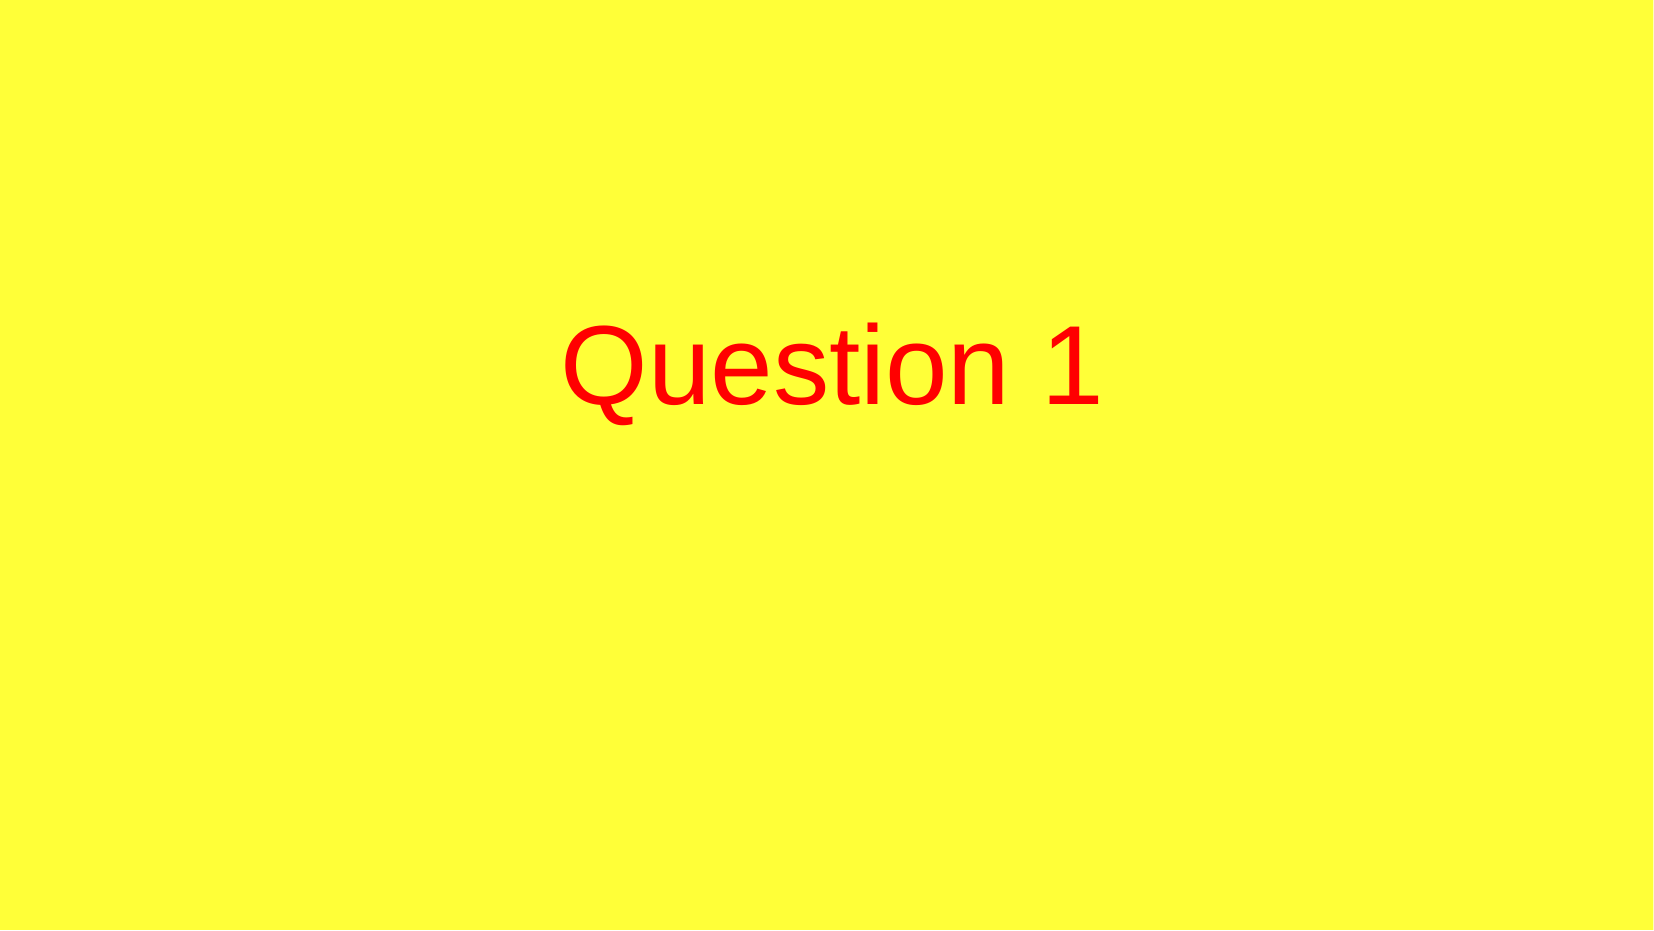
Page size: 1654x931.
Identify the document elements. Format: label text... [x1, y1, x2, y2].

title Question 1 [88, 287, 1577, 443]
